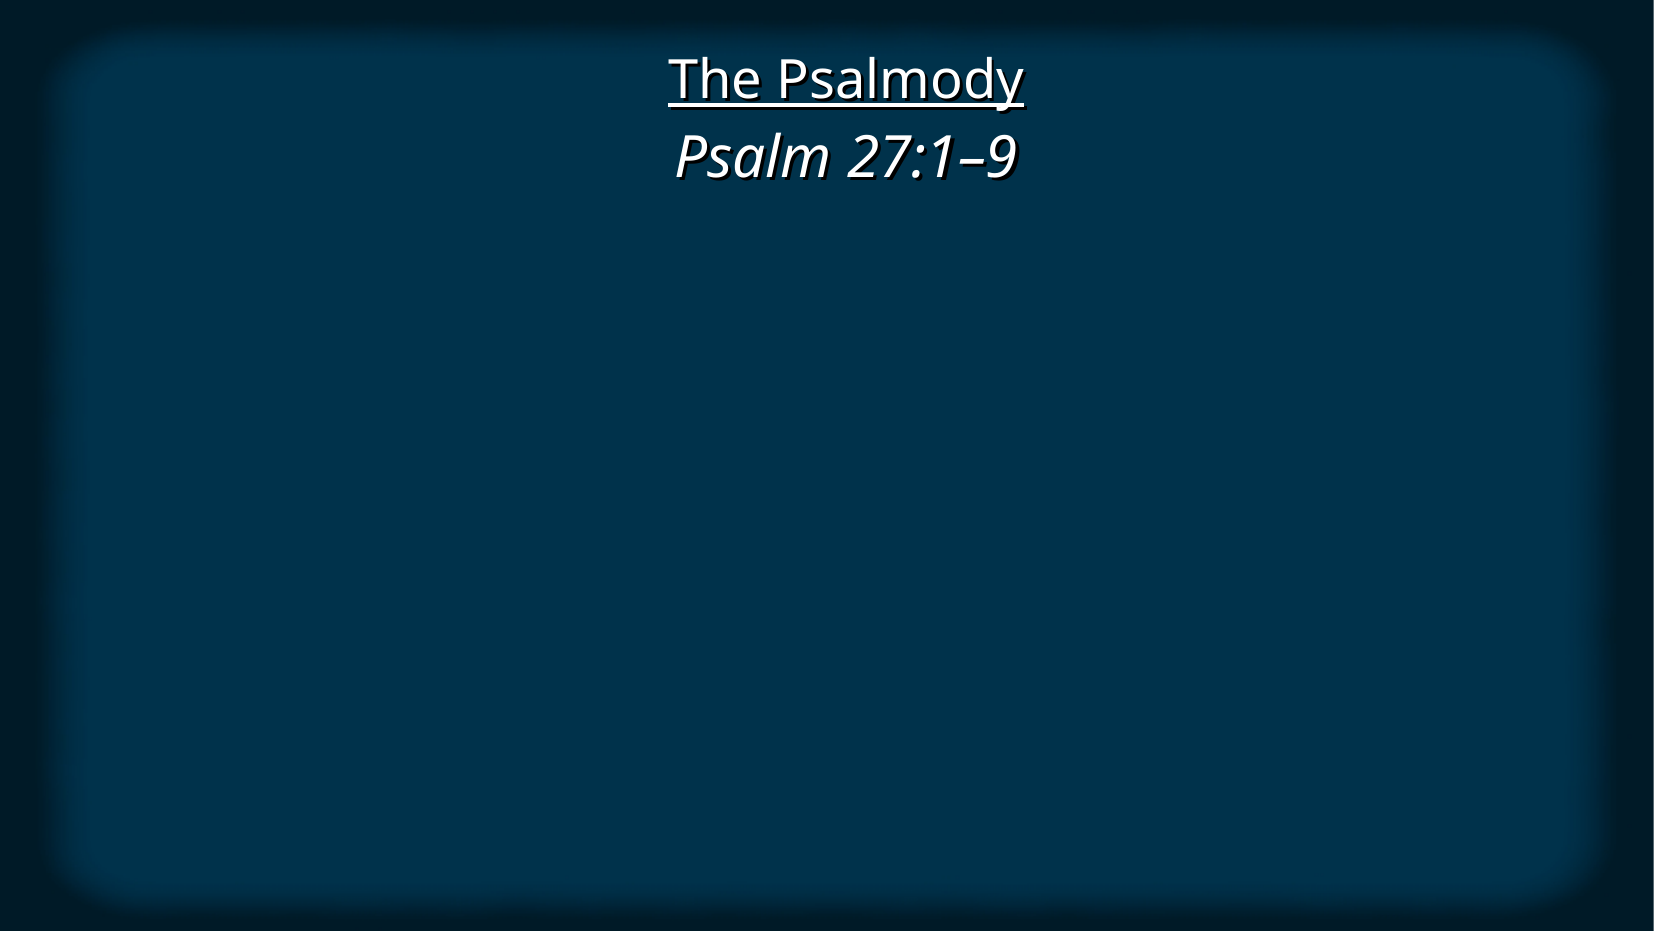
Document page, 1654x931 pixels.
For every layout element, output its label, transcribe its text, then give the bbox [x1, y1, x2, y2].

text_box The Psalmody Psalm 27:1–9 [96, 33, 1597, 262]
picture [0, 0, 1654, 931]
